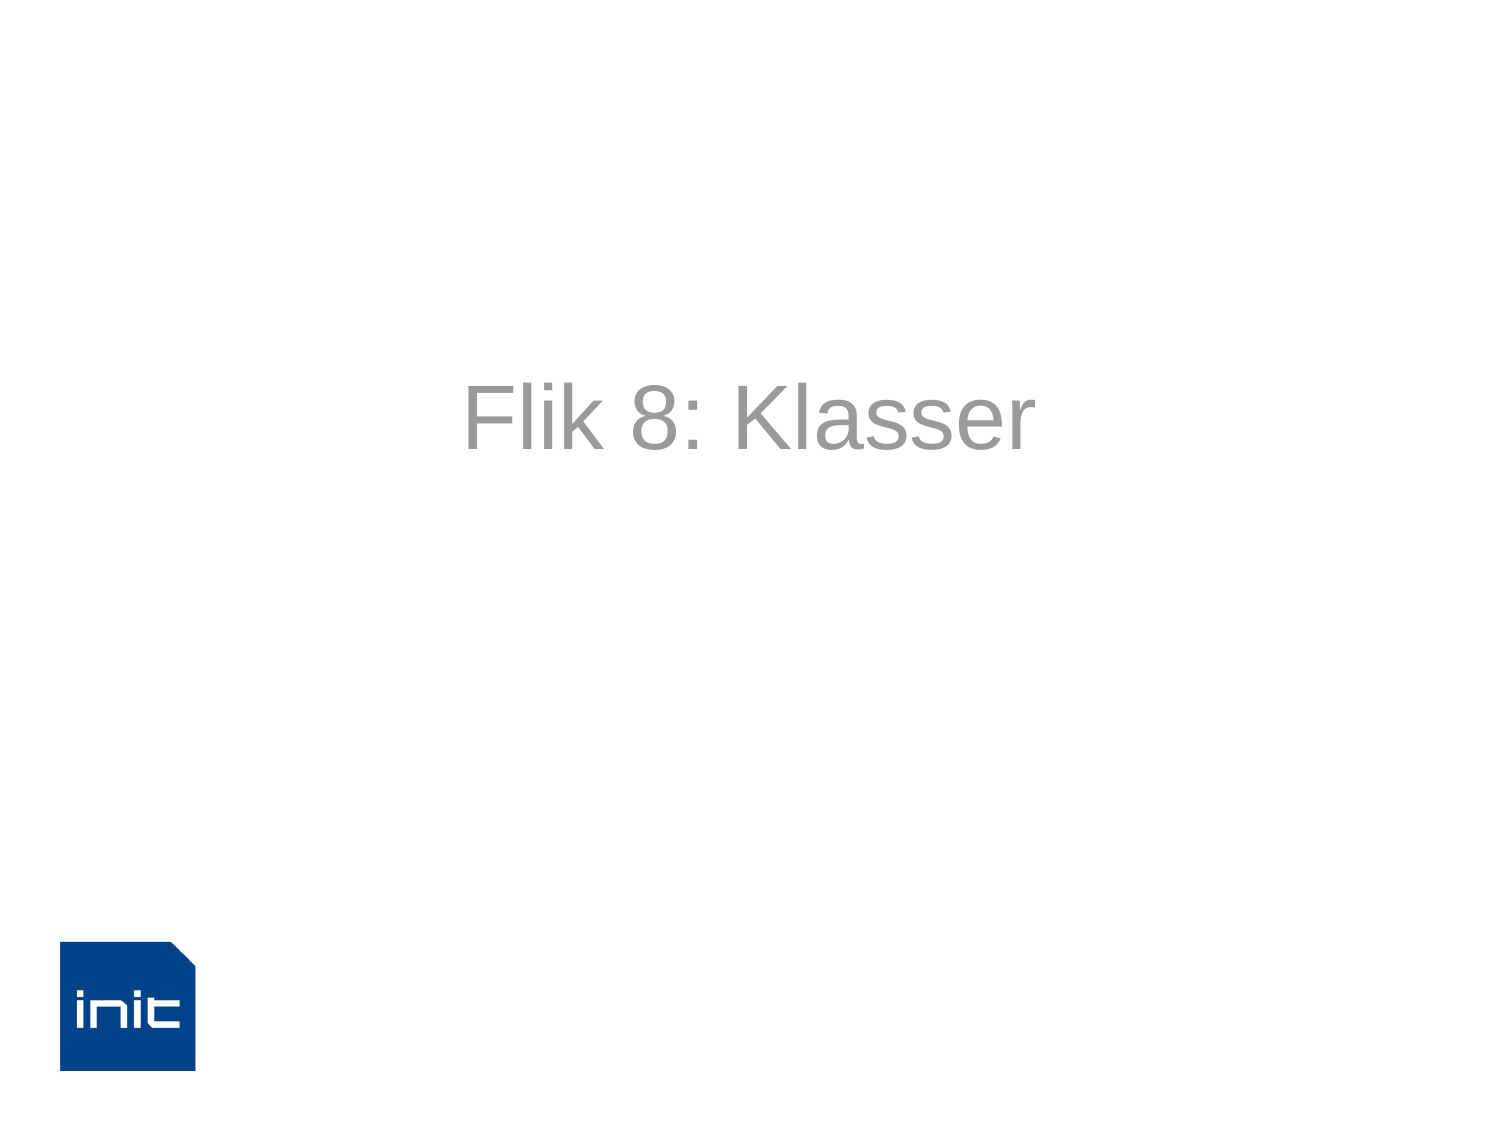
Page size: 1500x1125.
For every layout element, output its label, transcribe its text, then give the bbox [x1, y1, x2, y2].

picture [60, 941, 196, 1071]
text_box Flik 8: Klasser [150, 187, 1351, 476]
